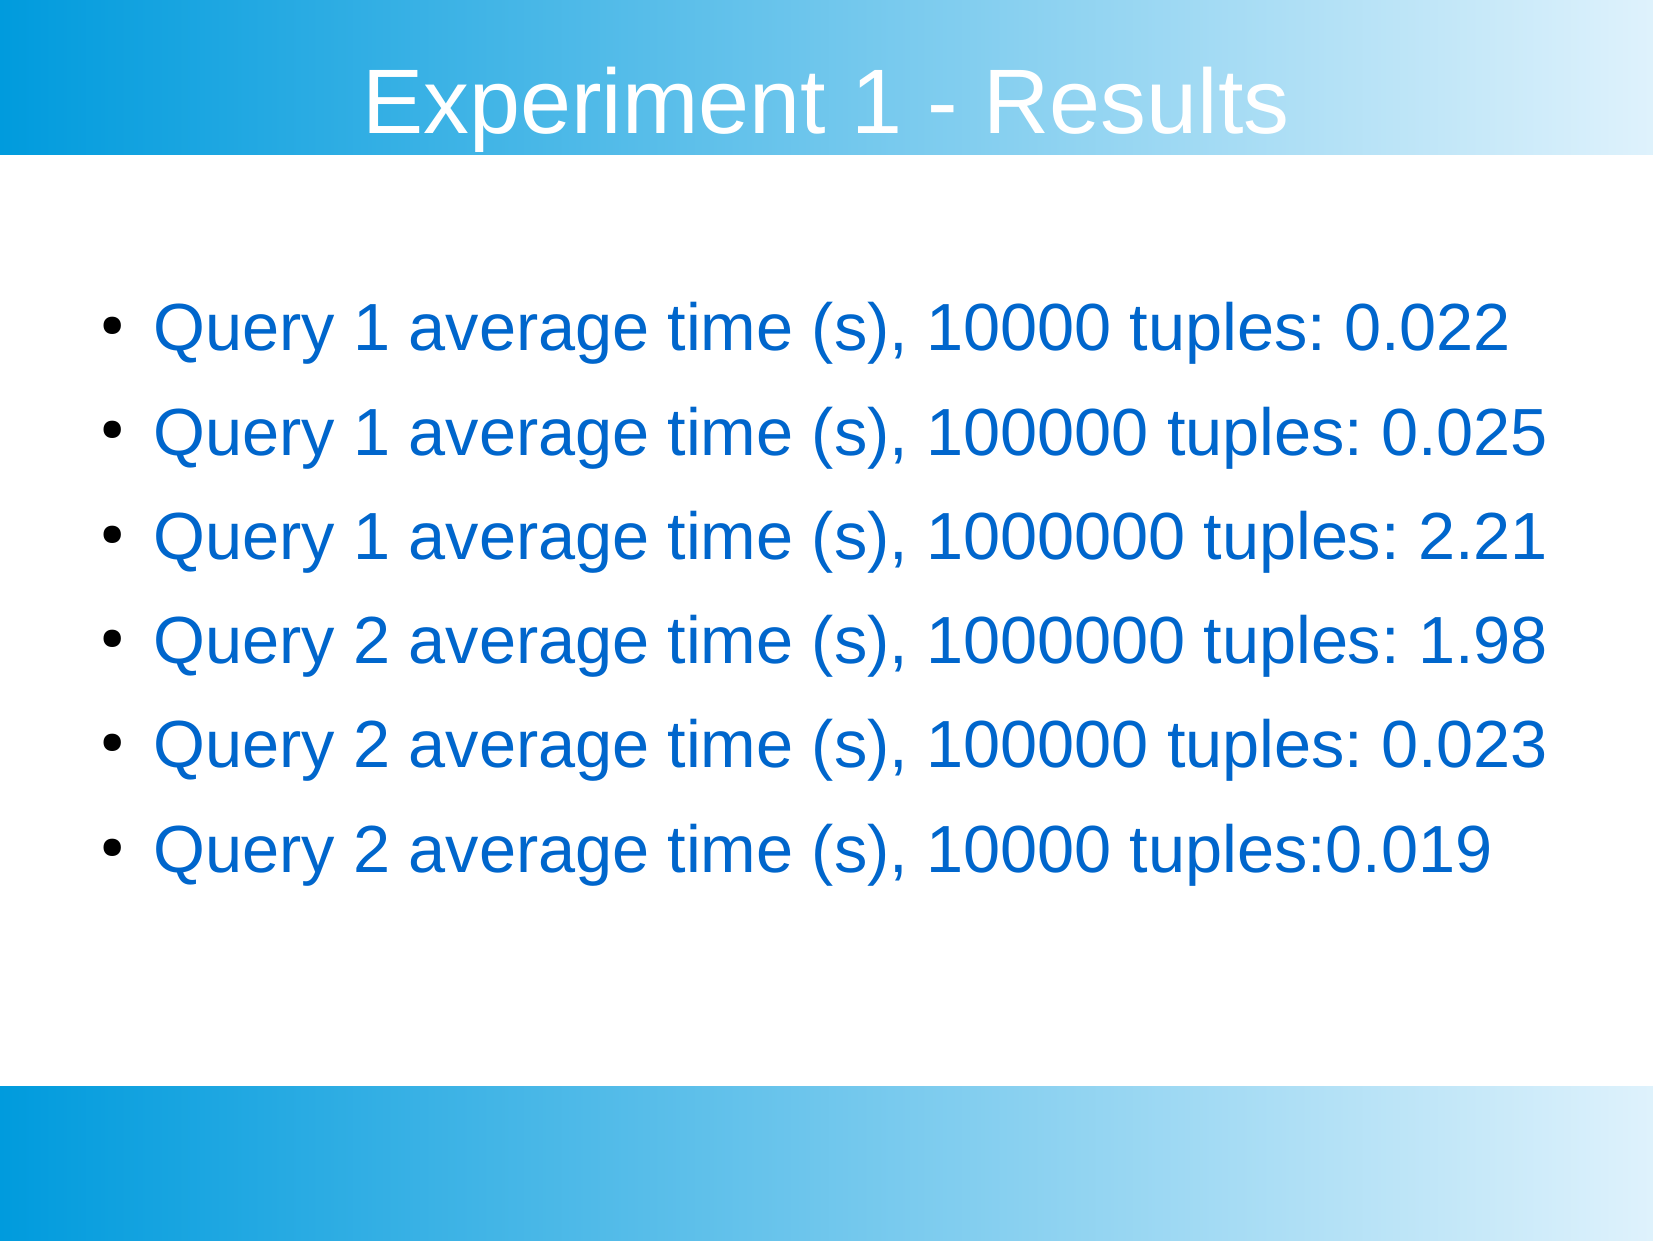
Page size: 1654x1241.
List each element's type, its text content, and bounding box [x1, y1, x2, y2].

list Query 1 average time (s), 10000 tuples: 0.022 Query 1 average time (s), 100000 tuples: 0.025 Query 1 average time (s), 1000000 tuples: 2.21 Query 2 average time (s), 1000000 tuples: 1.98 Query 2 average time (s), 100000 tuples: 0.023 Query 2 average time (s), 10000 tuples:0.019 [82, 290, 1571, 1010]
title Experiment 1 - Results [82, 49, 1571, 155]
